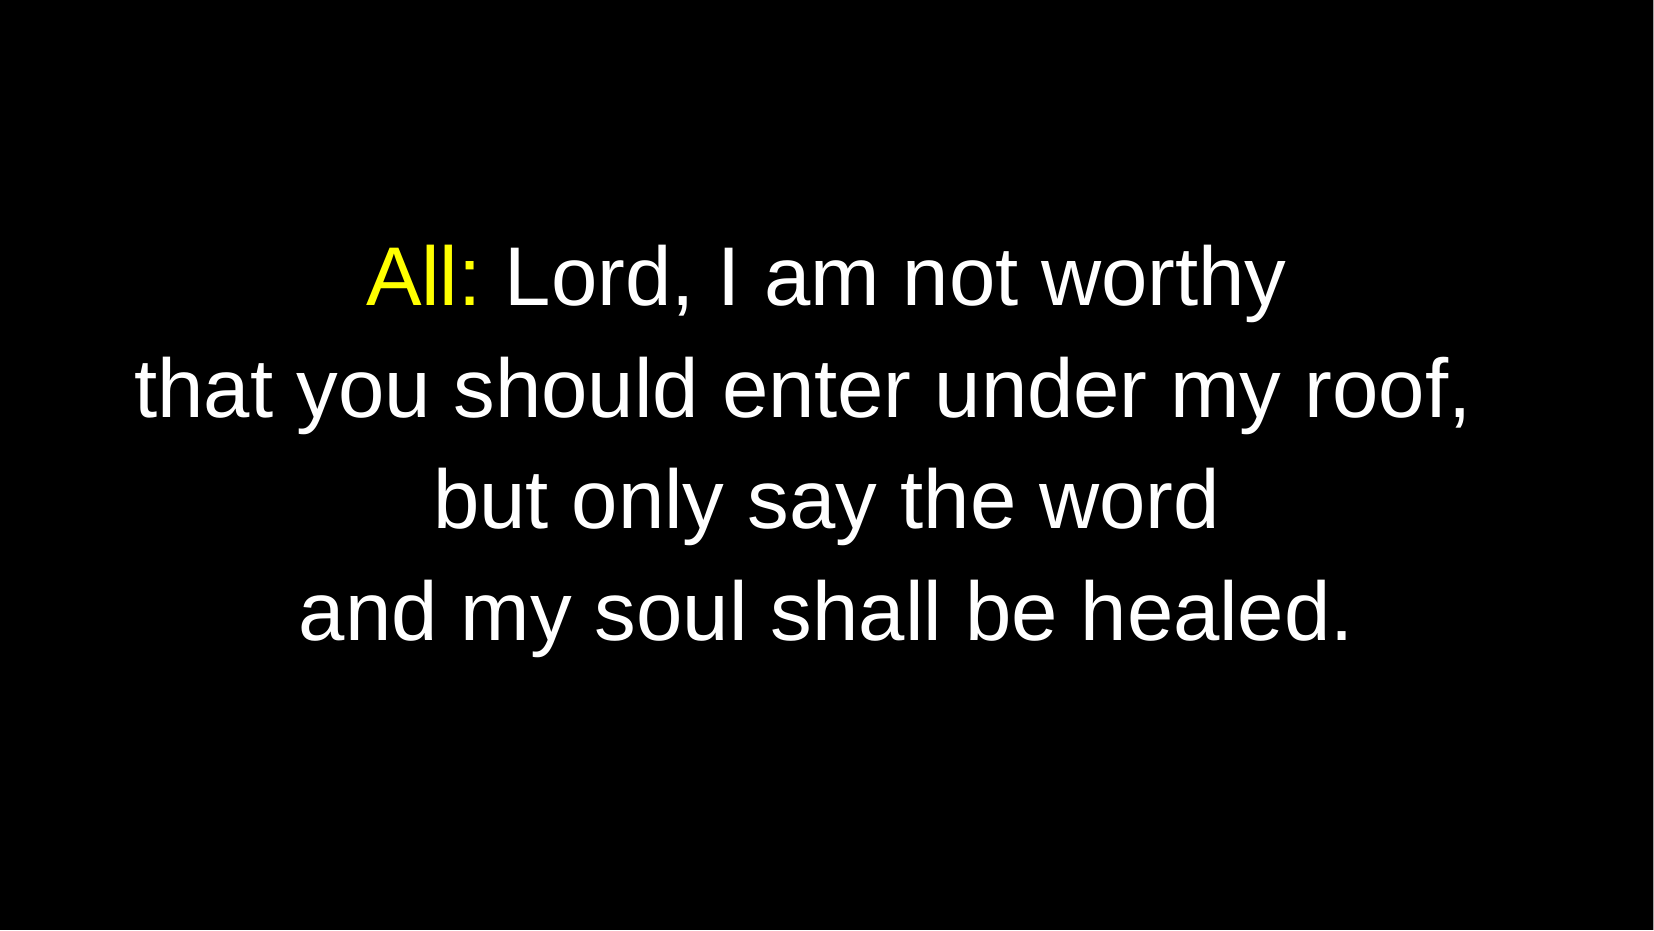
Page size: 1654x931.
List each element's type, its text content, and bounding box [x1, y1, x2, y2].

list All: Lord, I am not worthy that you should enter under my roof, but only say the word and my soul shall be healed. [0, 230, 1654, 931]
